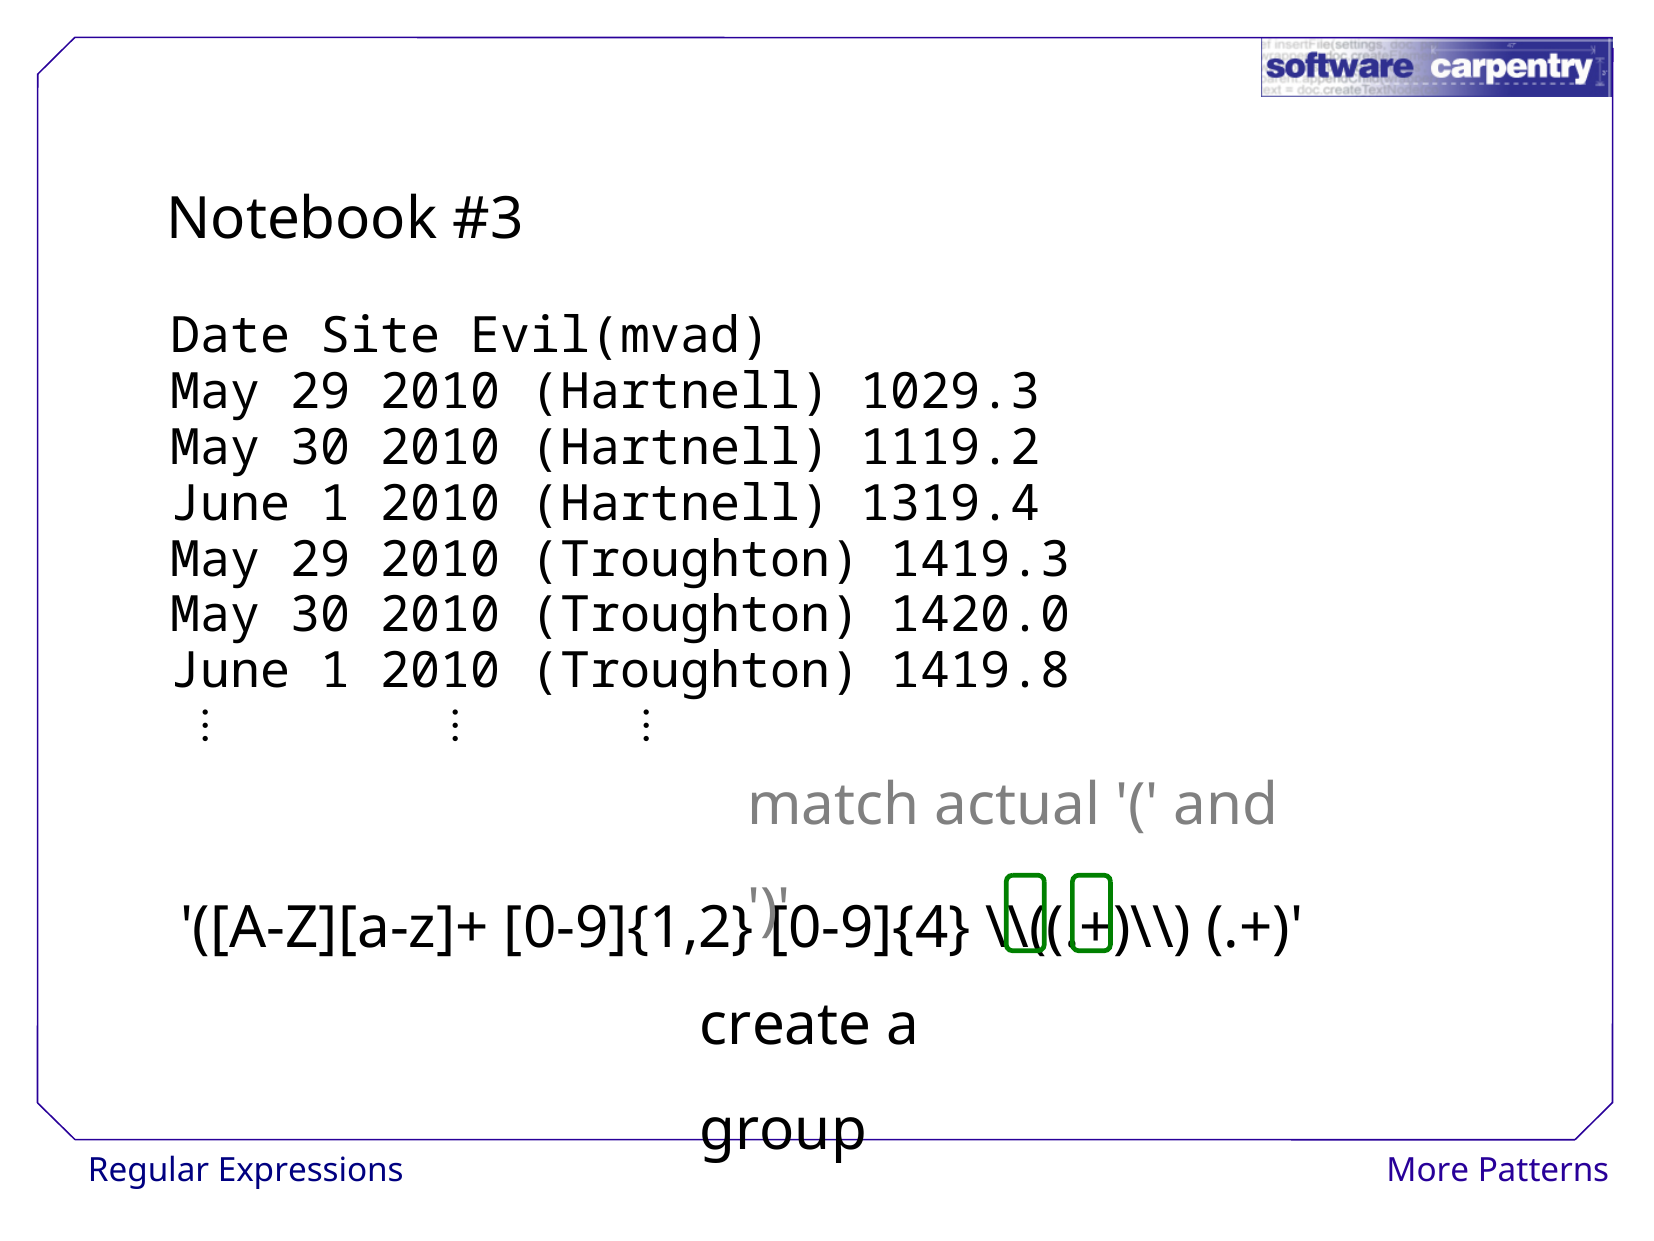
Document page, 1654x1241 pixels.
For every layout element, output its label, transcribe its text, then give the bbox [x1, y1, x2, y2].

text_box '([A-Z][a-z]+ [0-9]{1,2} [0-9]{4} \\((.+)\\) (.+)' [165, 846, 732, 968]
text_box create a group [685, 943, 1102, 1170]
text_box Date Site Evil(mvad) May 29 2010 (Hartnell) 1029.3 May 30 2010 (Hartnell) 1119.2 June 1 2010 (Hartnell) 1319.4 May 29 2010 (Troughton) 1419.3 May 30 2010 (Troughton) 1420.0 June 1 2010 (Troughton) 1419.8 ⋮ ⋮ ⋮ [155, 300, 1535, 763]
picture [1261, 39, 1613, 97]
text_box '([A-Z][a-z]+ [0-9]{1,2} [0-9]{4} \\((.+)\\) (.+)' [1102, 846, 1527, 968]
text_box match actual '(' and ')' [732, 763, 1338, 950]
text_box Notebook #3 [151, 138, 1530, 259]
text_box match actual '(' and ')' [1009, 878, 1041, 943]
text_box match actual '(' and ')' [1075, 878, 1108, 948]
